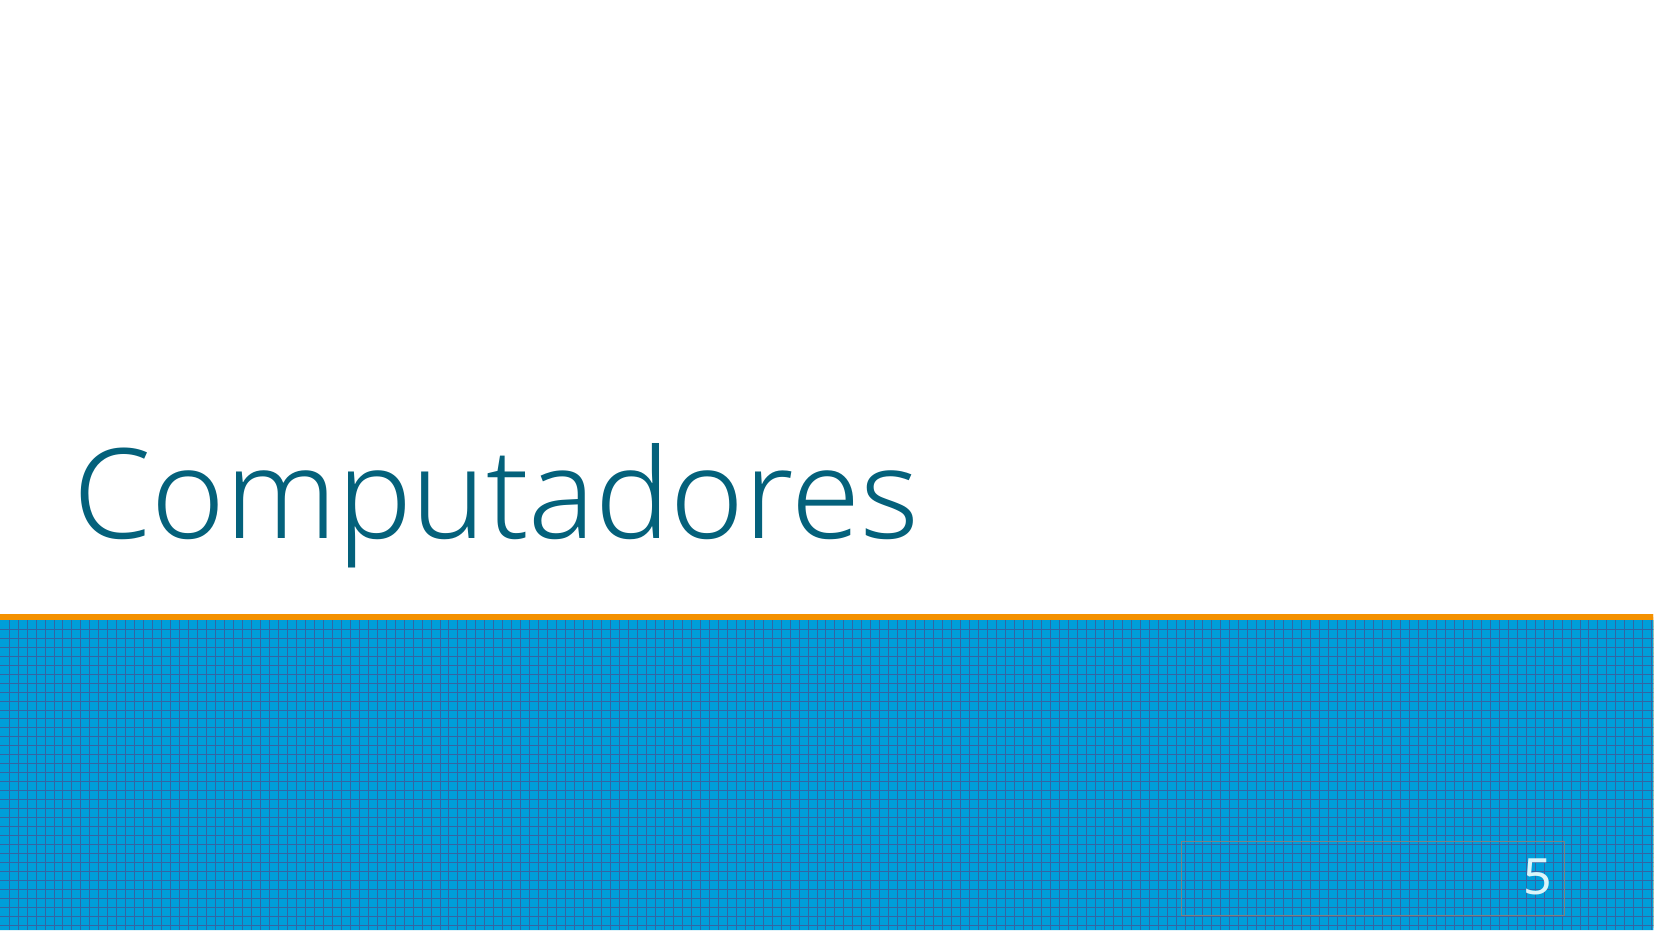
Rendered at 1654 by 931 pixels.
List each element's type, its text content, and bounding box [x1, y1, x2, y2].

title Computadores [73, 44, 1551, 576]
